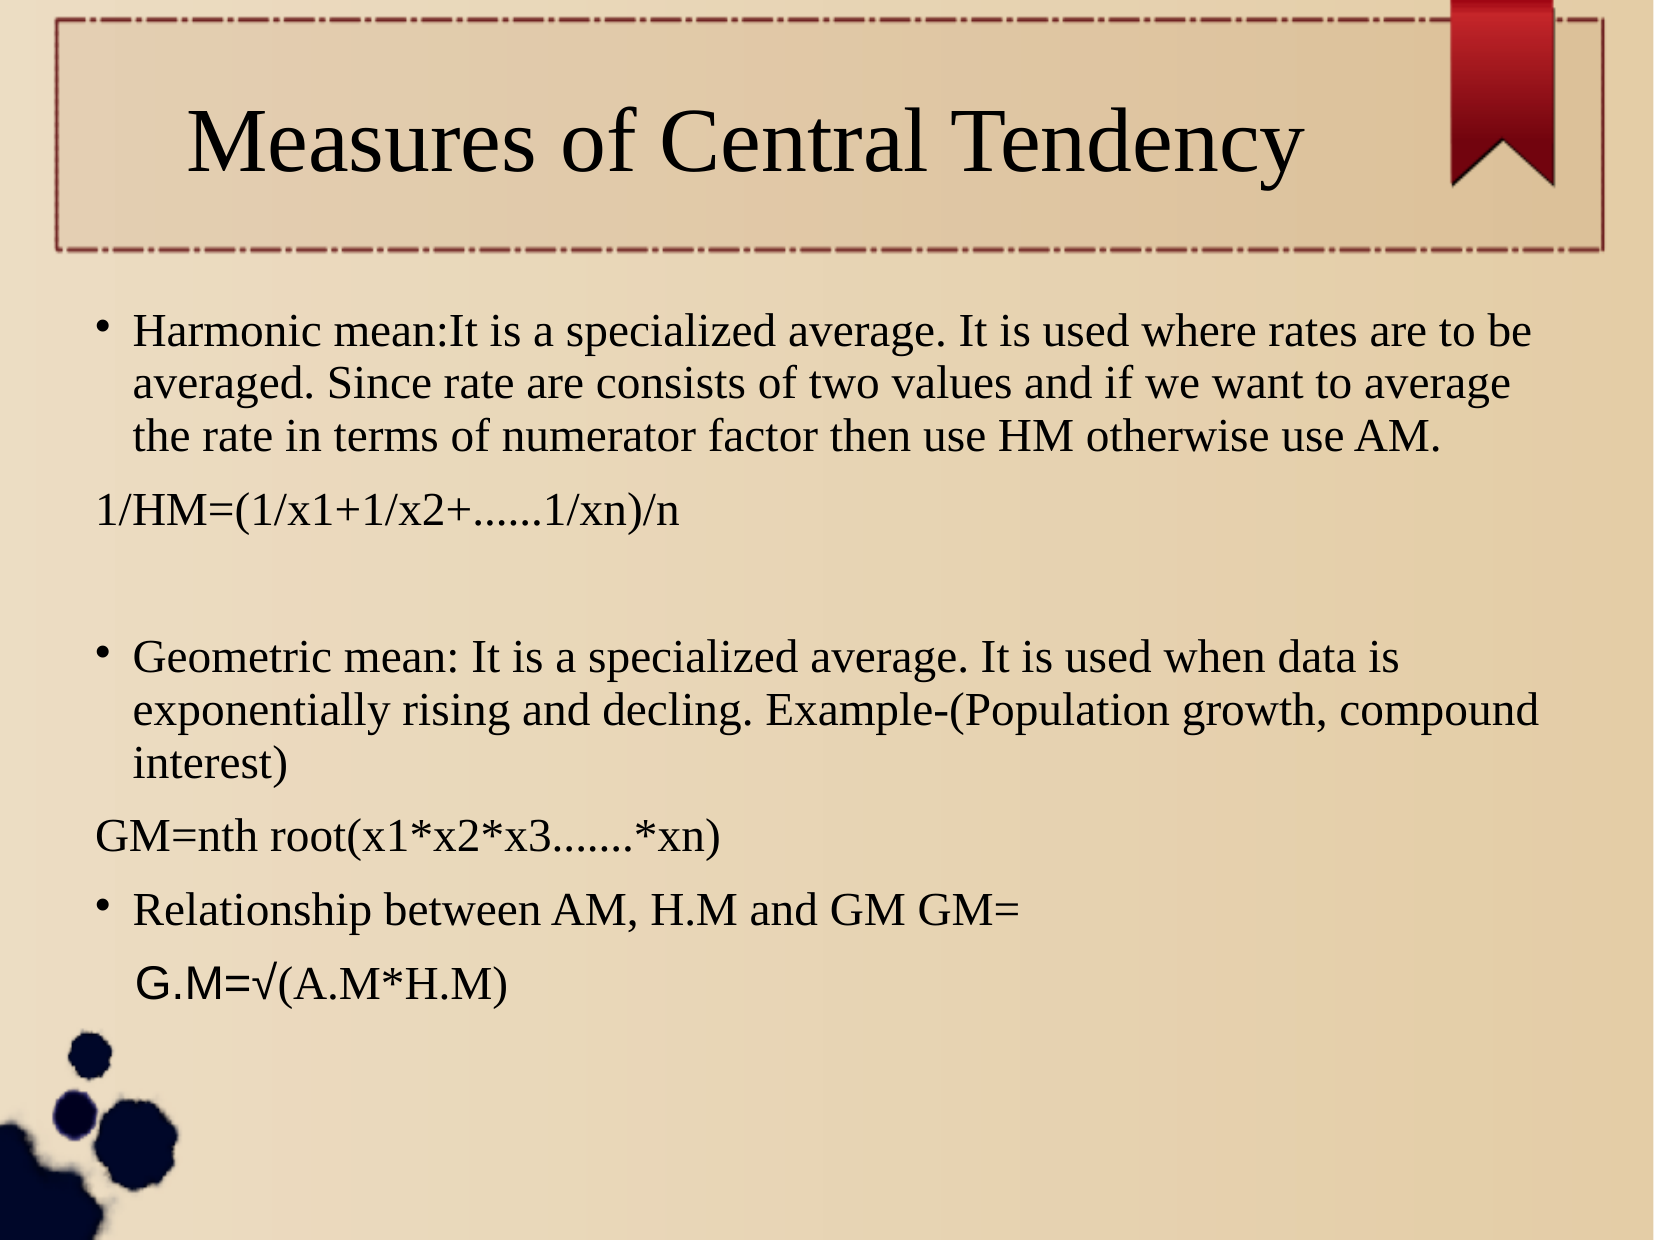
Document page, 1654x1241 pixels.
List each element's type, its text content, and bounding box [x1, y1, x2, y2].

title Measures of Central Tendency [82, 47, 1412, 229]
list Harmonic mean:It is a specialized average. It is used where rates are to be averaged. Since rate are consists of two values and if we want to average the rate in terms of numerator factor then use HM otherwise use AM. 1/HM=(1/x1+1/x2+......1/xn)/n Geometric mean: It is a specialized average. It is used when data is exponentially rising and decling. Example-(Population growth, compound interest) GM=nth root(x1*x2*x3.......*xn) Relationship between AM, H.M and GM GM= G.M=√(A.M*H.M) [82, 299, 1571, 1019]
picture [0, 0, 1654, 1240]
